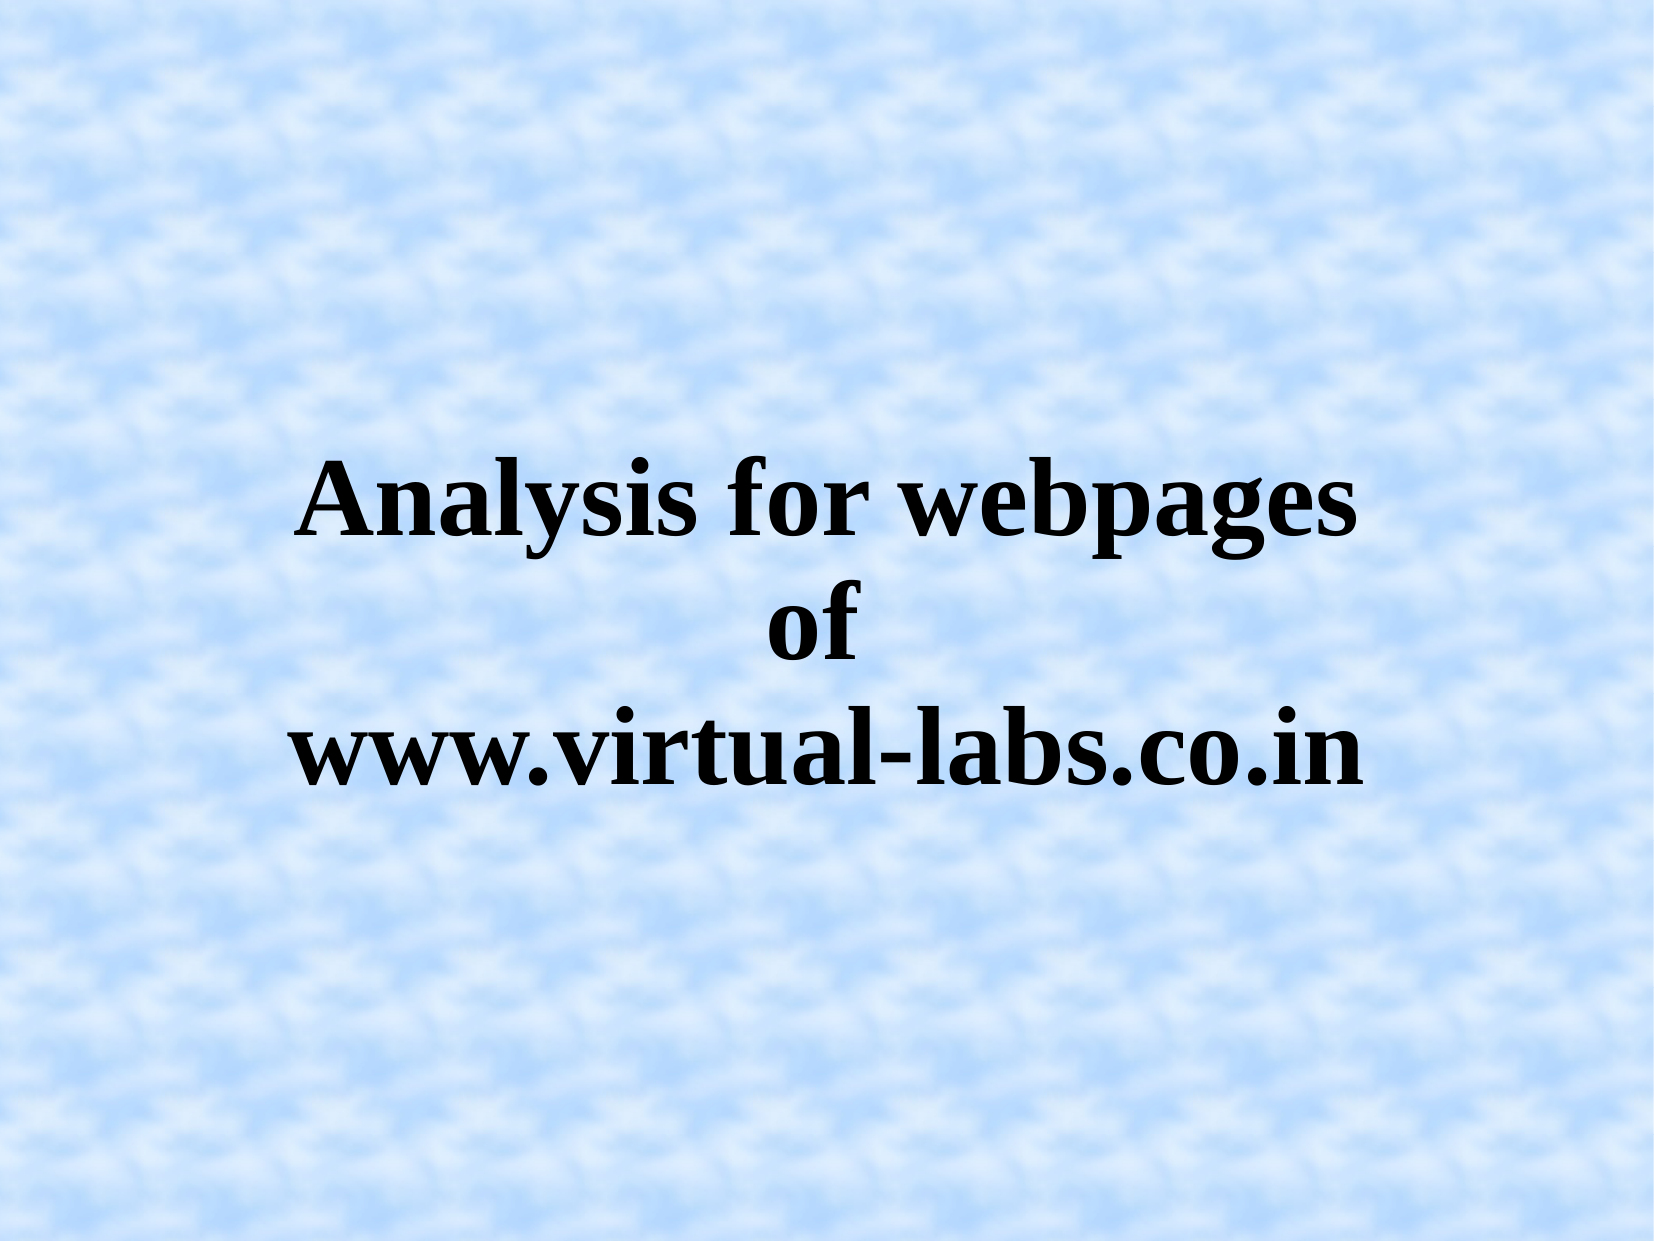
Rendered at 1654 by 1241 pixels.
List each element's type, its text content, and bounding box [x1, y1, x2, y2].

text_box Analysis for webpages of www.virtual-labs.co.in [236, 381, 1418, 863]
picture [0, 0, 1654, 1241]
